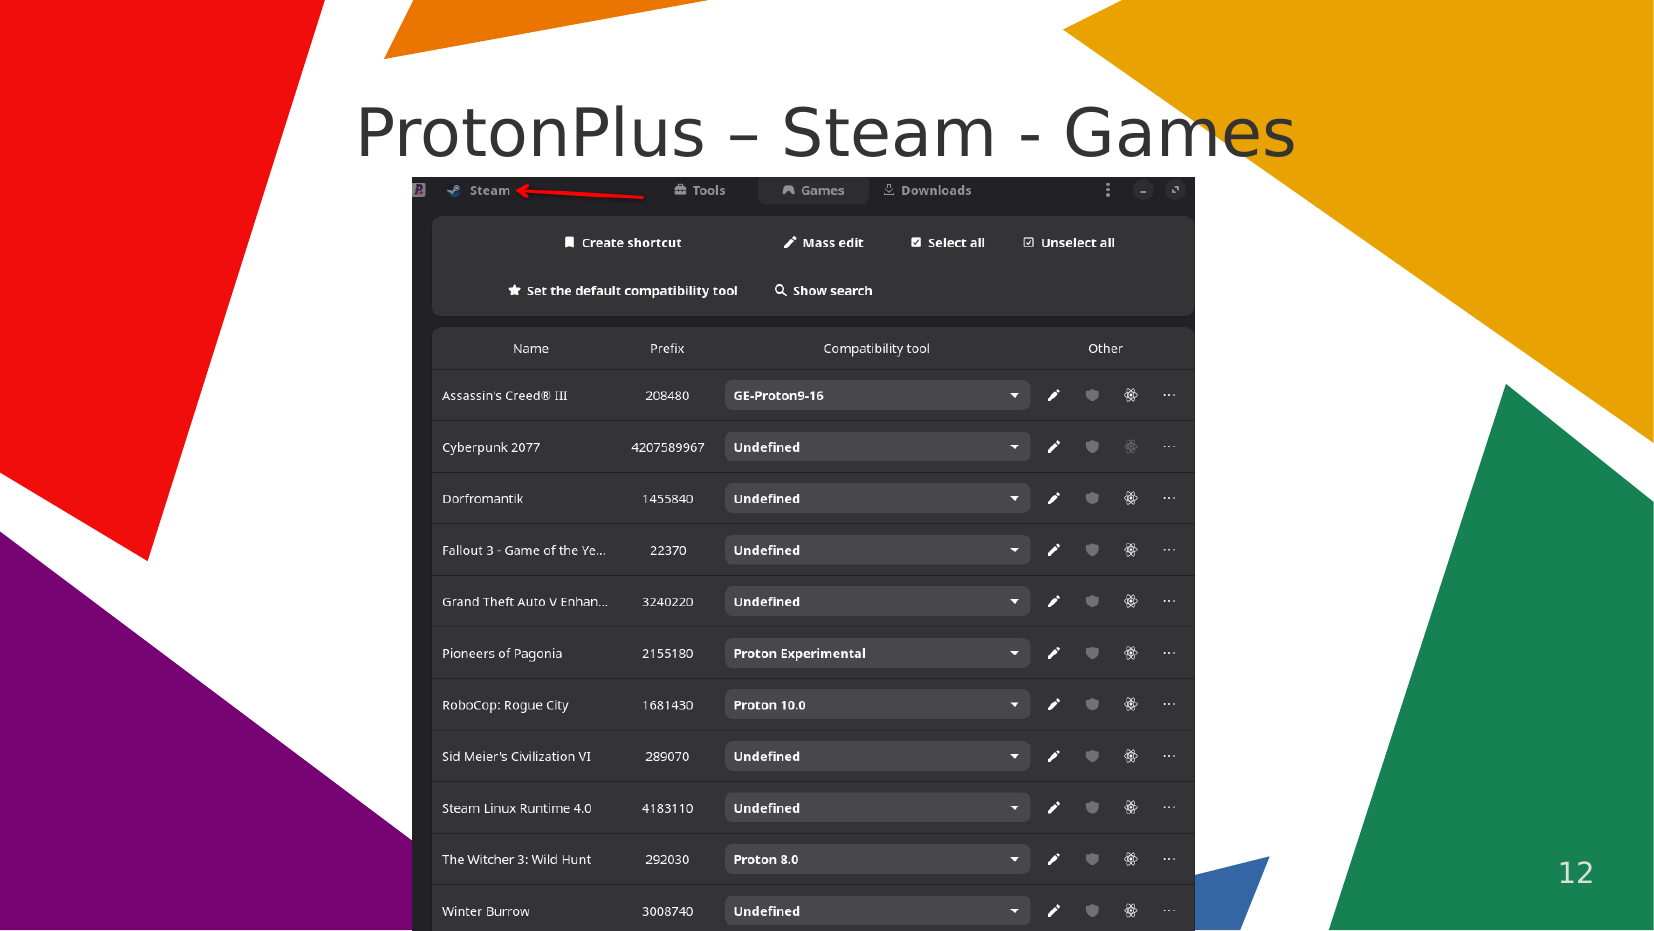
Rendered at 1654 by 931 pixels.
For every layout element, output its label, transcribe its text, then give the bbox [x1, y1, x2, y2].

title ProtonPlus – Steam - Games [295, 59, 1359, 207]
picture [412, 177, 1195, 931]
